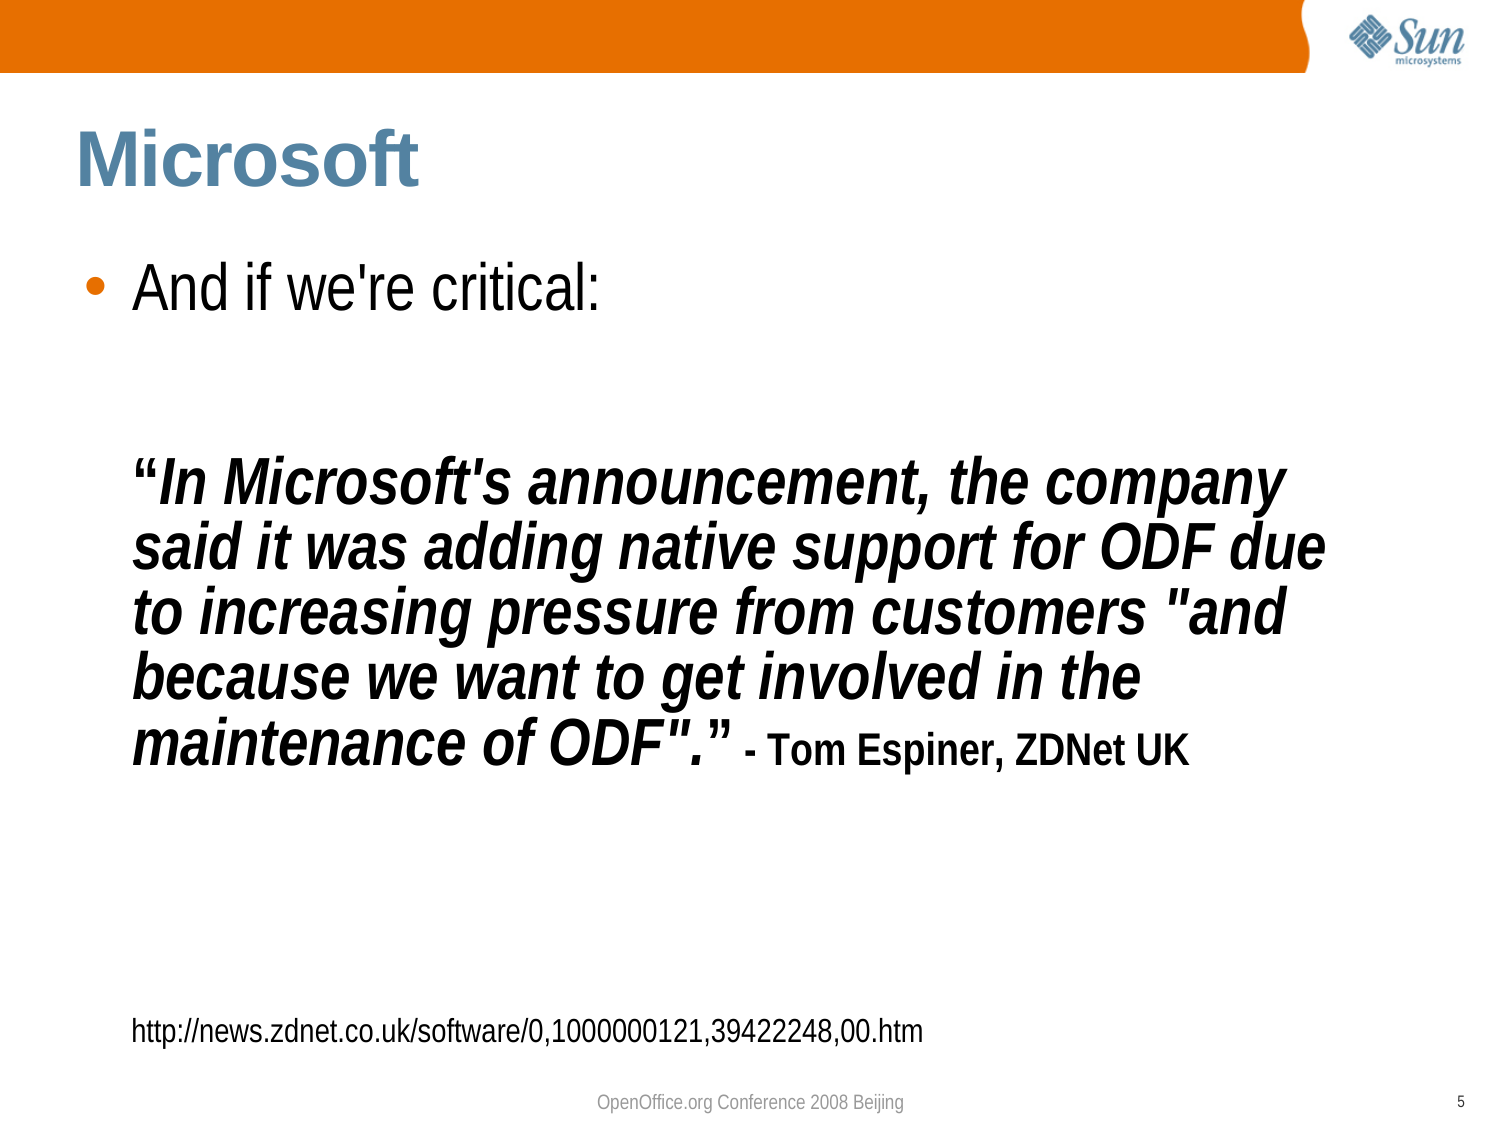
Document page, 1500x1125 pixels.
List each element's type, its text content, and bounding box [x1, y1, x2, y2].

picture [0, 0, 1500, 73]
text_box http://news.zdnet.co.uk/software/0,1000000121,39422248,00.htm [131, 1016, 1442, 1056]
list And if we're critical: “In Microsoft's announcement, the company said it was adding native support for ODF due to increasing pressure from customers "and because we want to get involved in the maintenance of ODF".” - Tom Espiner, ZDNet UK [64, 258, 1369, 1062]
title Microsoft [75, 123, 1463, 227]
